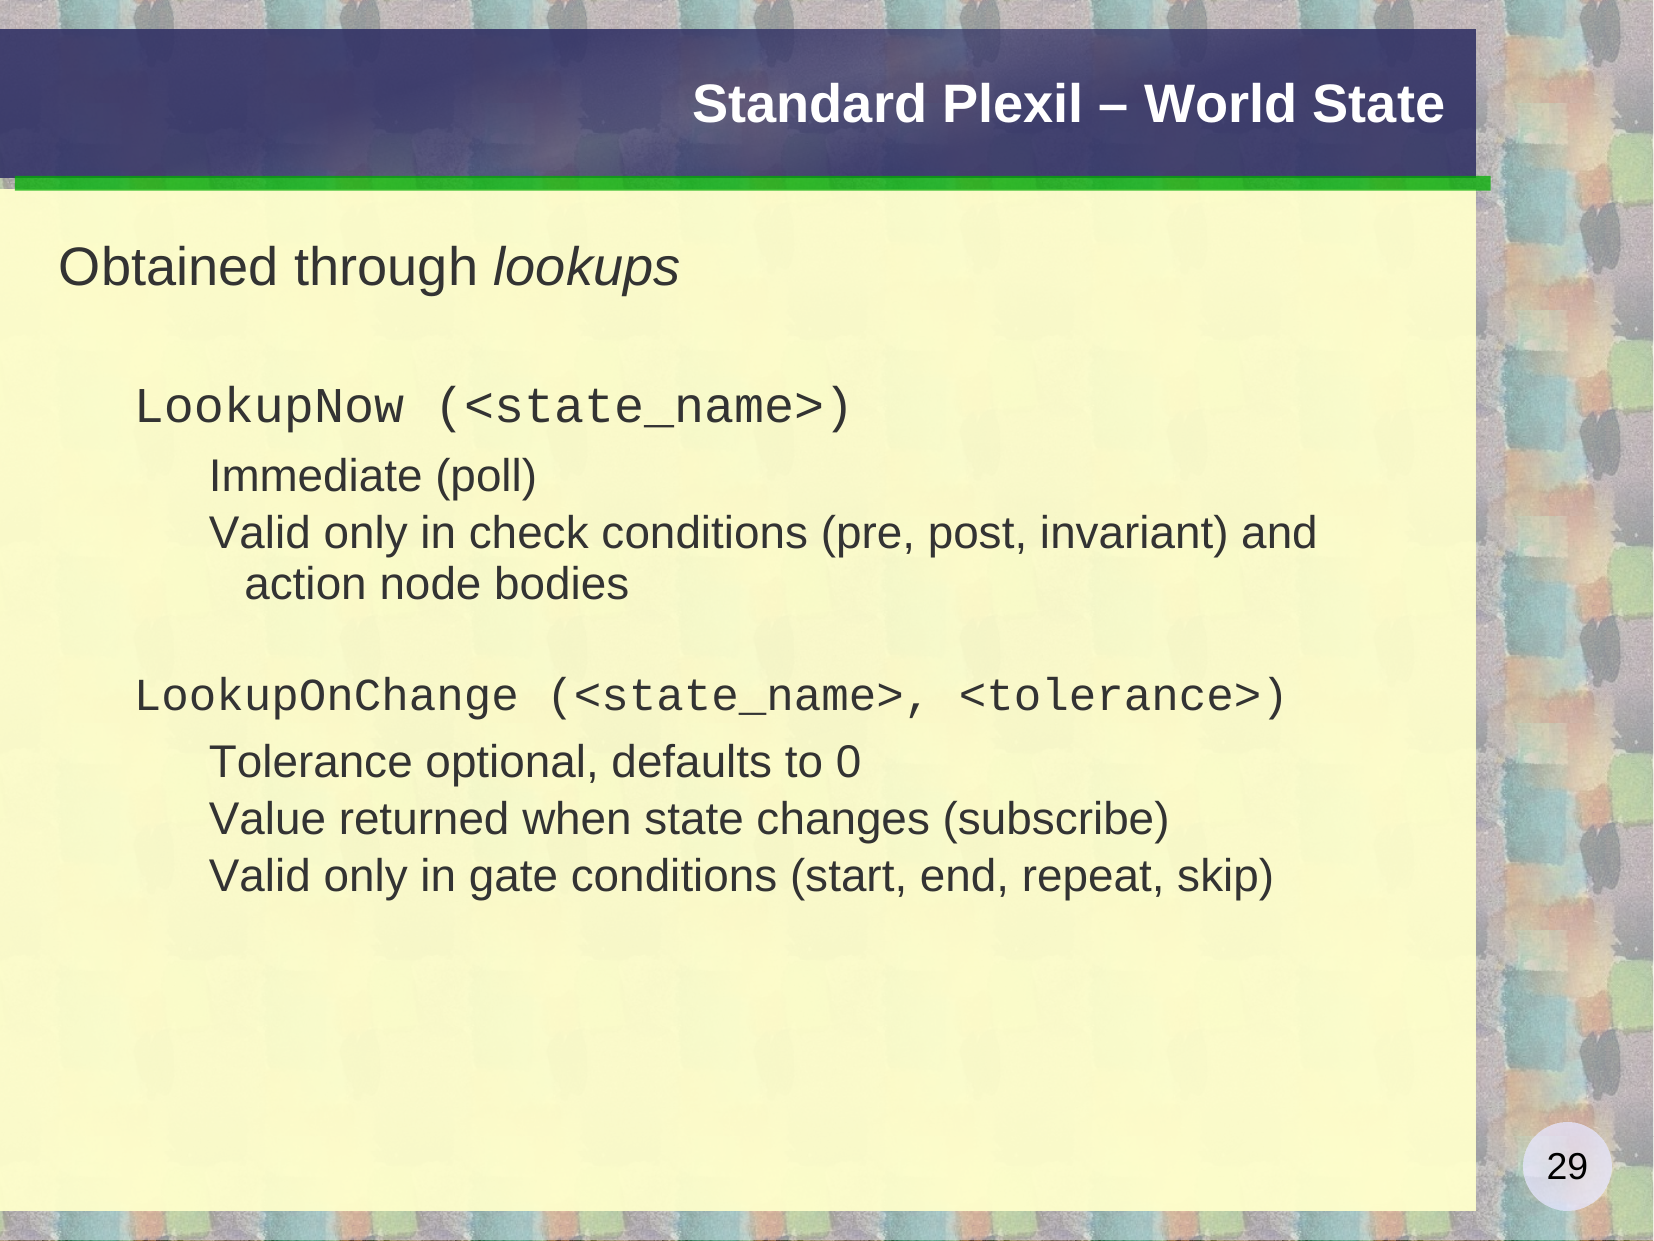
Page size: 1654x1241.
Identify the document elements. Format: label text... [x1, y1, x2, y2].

title Standard Plexil – World State [29, 66, 1447, 141]
list Obtained through lookups LookupNow (<state_name>) Immediate (poll) Valid only in check conditions (pre, post, invariant) and action node bodies LookupOnChange (<state_name>, <tolerance>) Tolerance optional, defaults to 0 Value returned when state changes (subscribe) Valid only in gate conditions (start, end, repeat, skip) [58, 236, 1417, 1167]
